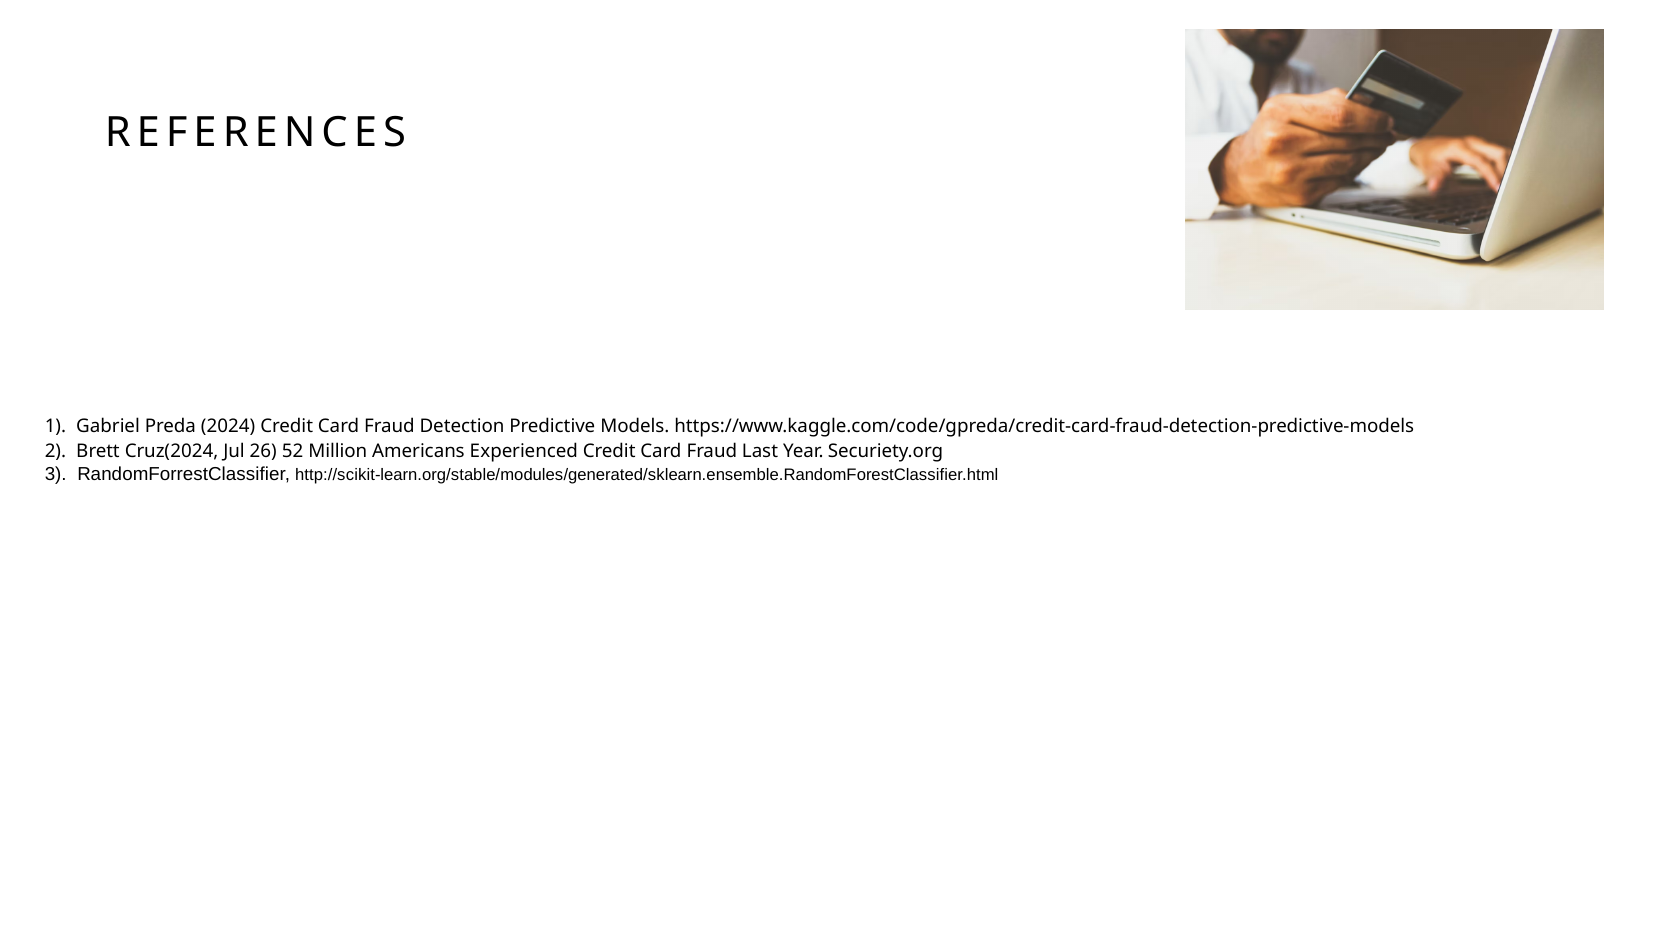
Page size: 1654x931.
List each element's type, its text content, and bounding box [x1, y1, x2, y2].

text_box references [90, 94, 1231, 174]
picture [1185, 29, 1604, 310]
text_box 1). Gabriel Preda (2024) Credit Card Fraud Detection Predictive Models. https://www.kaggle.com/code/gpreda/credit-card-fraud-detection-predictive-models 2). Brett Cruz(2024, Jul 26) 52 Million Americans Experienced Credit Card Fraud Last Year. Securiety.org 3). RandomForrestClassifier, http://scikit-learn.org/stable/modules/generated/sklearn.ensemble.RandomForestClassifier.html [30, 405, 1621, 616]
